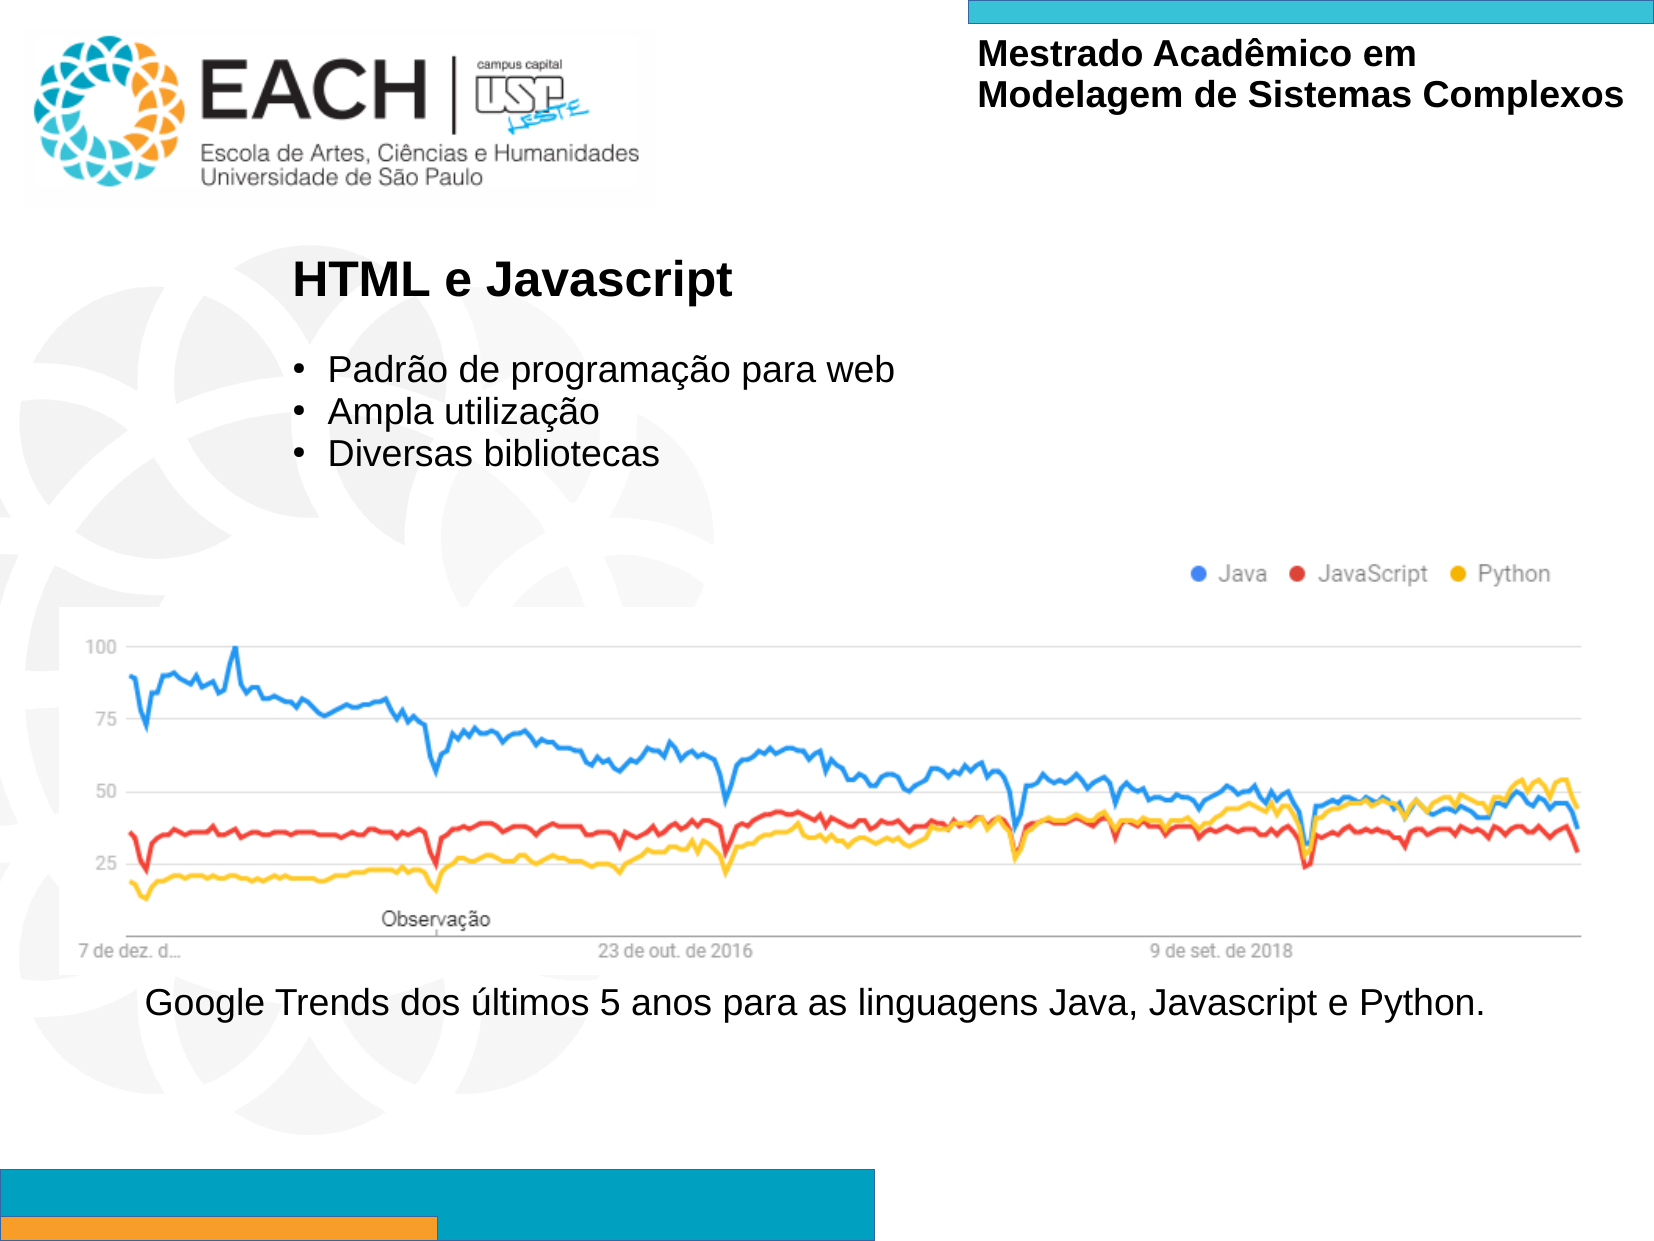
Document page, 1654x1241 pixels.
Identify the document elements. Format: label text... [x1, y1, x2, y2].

text_box Mestrado Acadêmico em Modelagem de Sistemas Complexos [962, 24, 1648, 130]
picture [0, 236, 1605, 1146]
text_box [0, 1169, 875, 1241]
text_box HTML e Javascript Padrão de programação para web Ampla utilização Diversas bibliotecas [277, 243, 1188, 484]
text_box [968, 0, 1654, 24]
picture [25, 30, 656, 207]
text_box Google Trends dos últimos 5 anos para as linguagens Java, Javascript e Python. [129, 974, 1524, 1032]
picture [1174, 555, 1571, 601]
